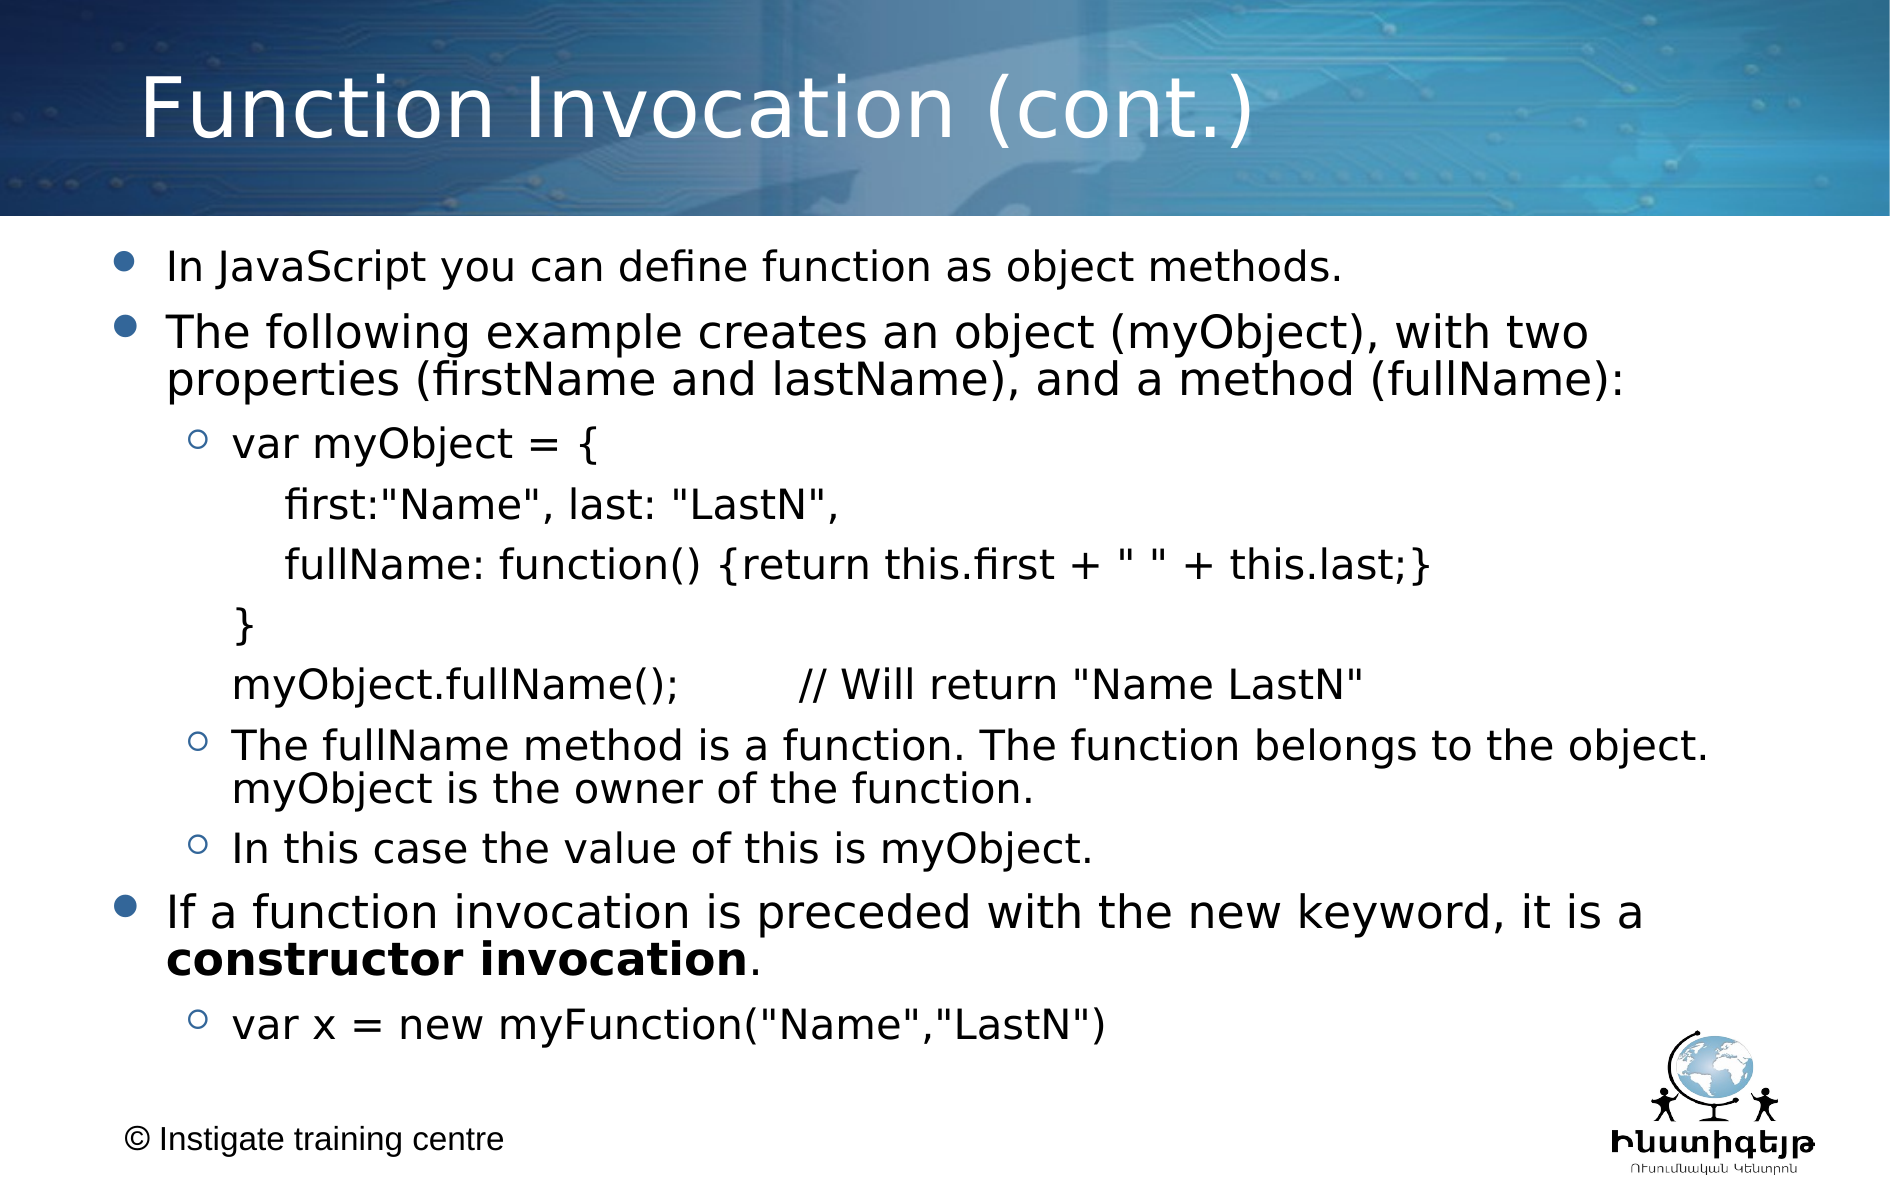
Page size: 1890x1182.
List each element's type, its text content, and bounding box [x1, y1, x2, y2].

picture [1612, 1030, 1815, 1175]
text_box Function Definitions (cont.) [1243, 133, 1801, 138]
list In JavaScript you can define function as object methods. The following example creates an object (myObject), with two properties (firstName and lastName), and a method (fullName): var myObject = { first:"Name", last: "LastN", fullName: function() {return this.first + " " + this.last;} } myObject.fullName(); // Will return "Name LastN" The fullName method is a function. The function belongs to the object. myObject is the owner of the function. In this case the value of this is myObject. If a function invocation is preceded with the new keyword, it is a constructor invocation. var x = new myFunction("Name","LastN") [110, 247, 1801, 273]
text_box Function Invocation (cont.) [138, 82, 1801, 87]
text_box Function Definitions (cont.) [425, 133, 669, 138]
text_box Function Definitions (cont.) [1093, 133, 1237, 138]
picture [0, 0, 1890, 216]
